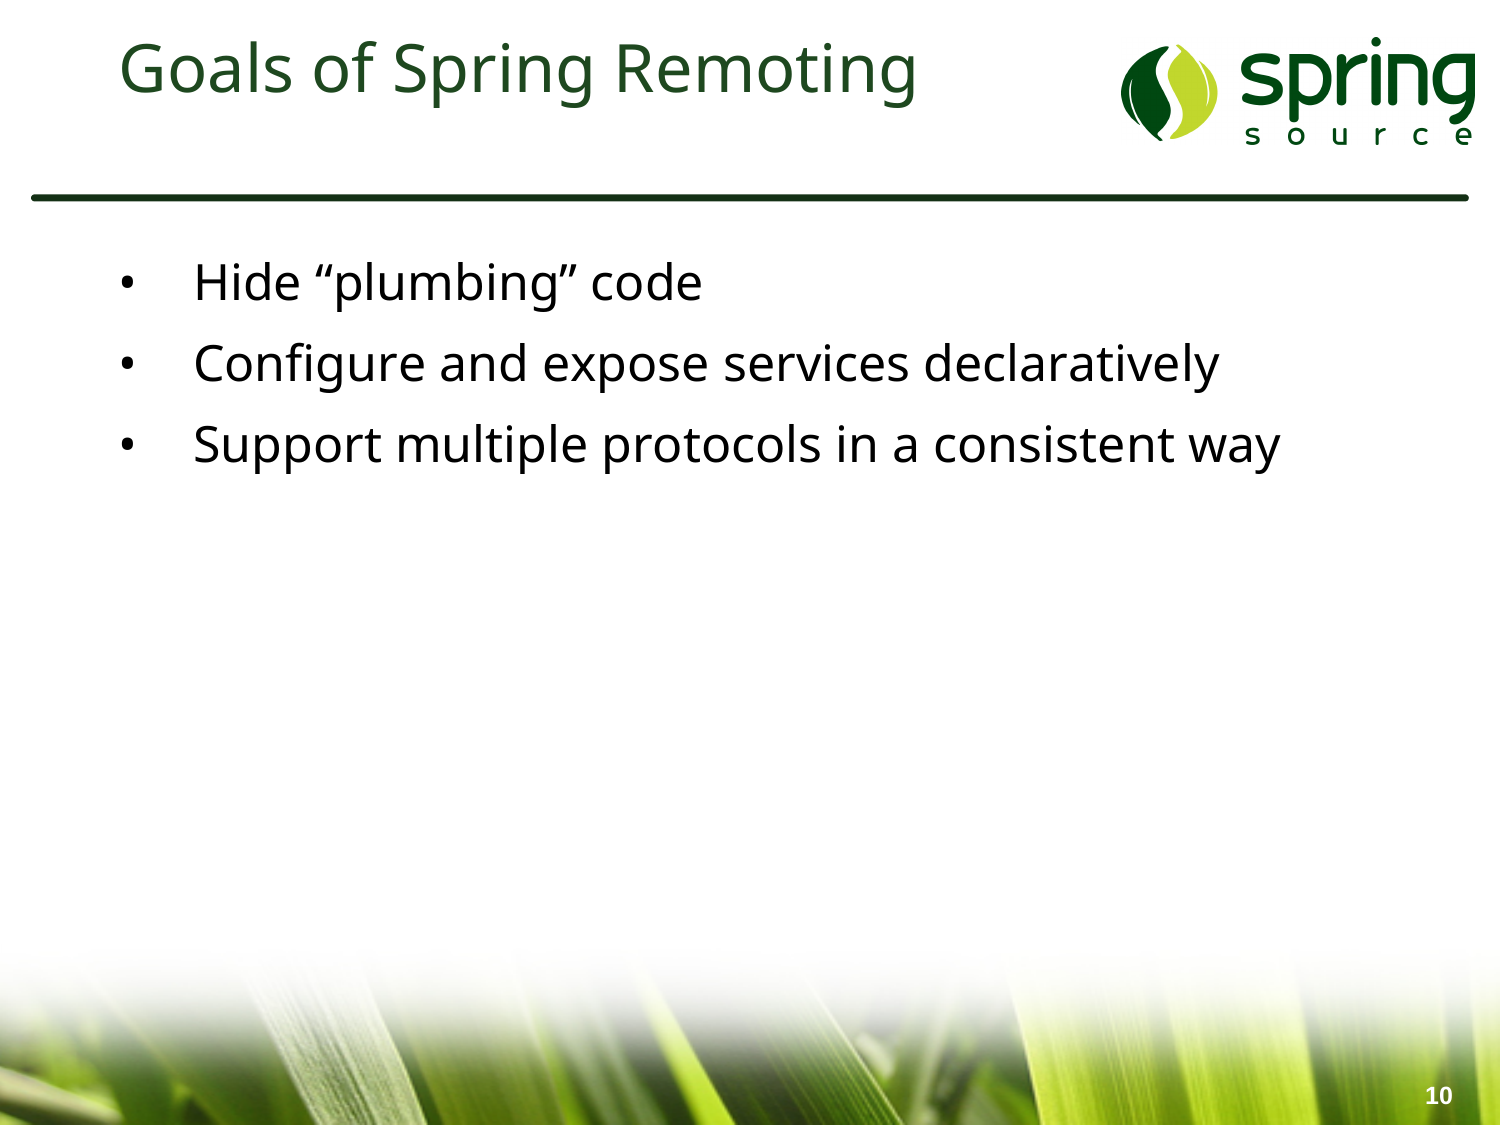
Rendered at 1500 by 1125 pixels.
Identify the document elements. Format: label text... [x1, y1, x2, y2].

picture [0, 944, 1500, 1125]
picture [1136, 37, 1475, 145]
list Hide “plumbing” code Configure and expose services declaratively Support multiple protocols in a consistent way [103, 239, 1394, 903]
title Goals of Spring Remoting [103, 13, 1136, 177]
